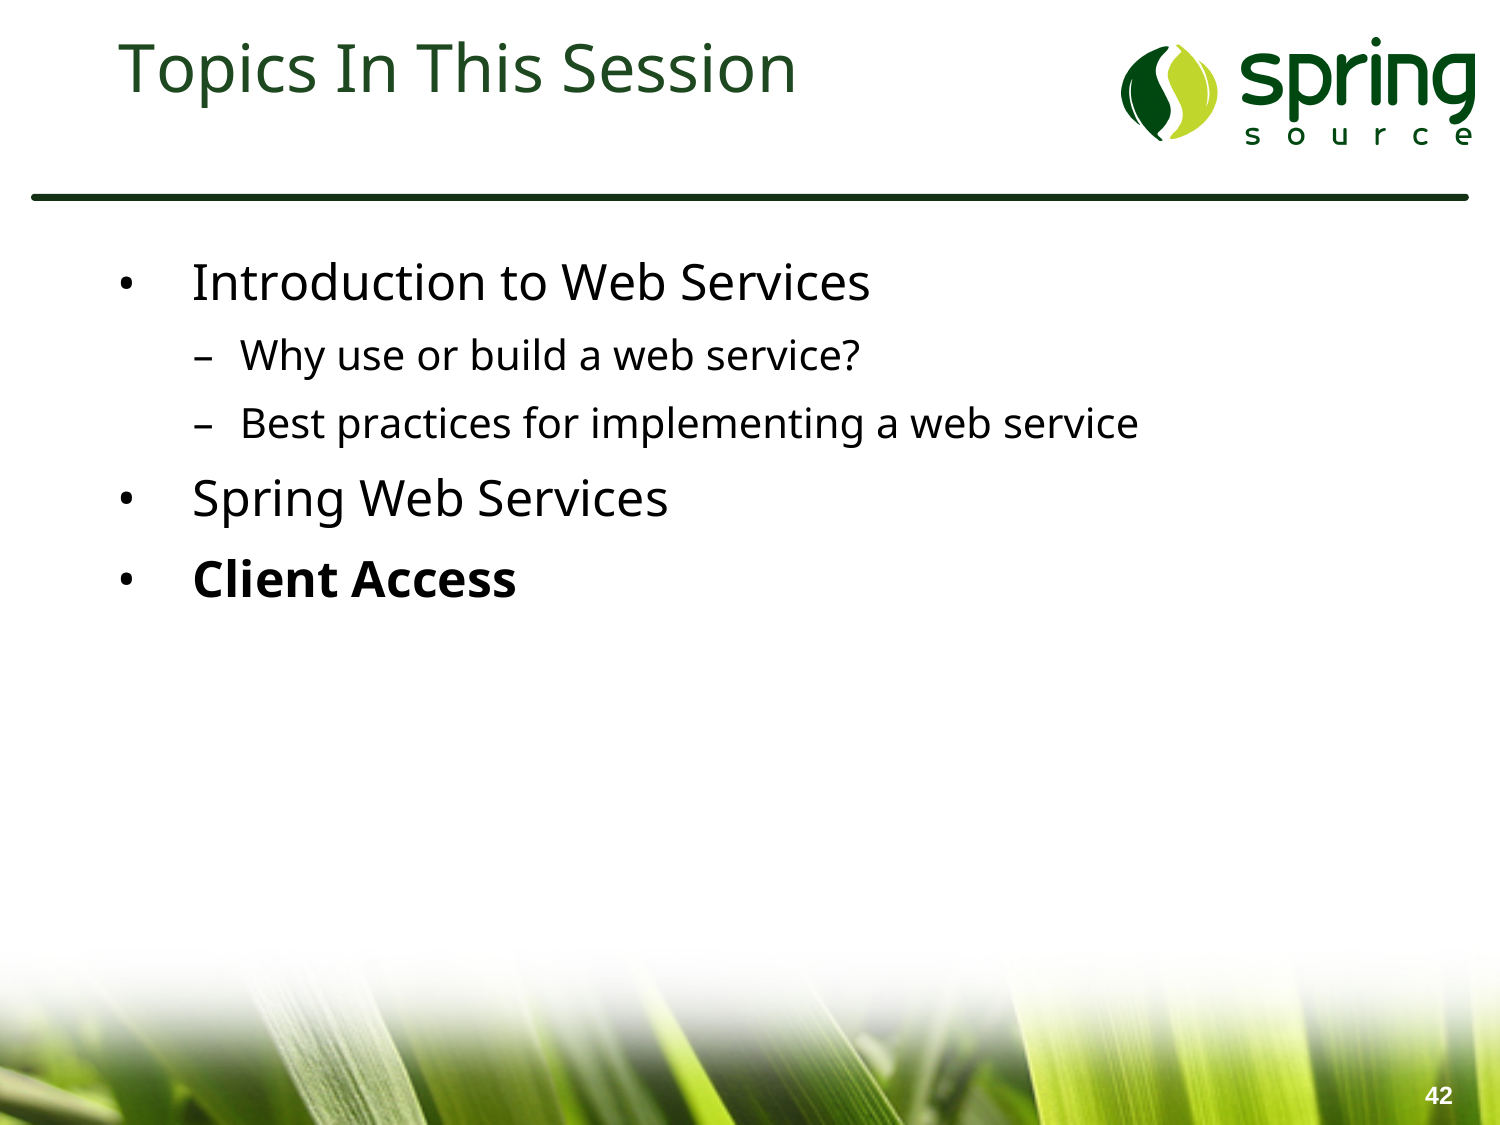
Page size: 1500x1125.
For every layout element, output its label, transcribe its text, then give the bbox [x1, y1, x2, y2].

picture [1136, 37, 1475, 145]
picture [0, 944, 1500, 1125]
list Introduction to Web Services Why use or build a web service? Best practices for implementing a web service Spring Web Services Client Access [103, 239, 1394, 903]
title Topics In This Session [103, 13, 1136, 177]
